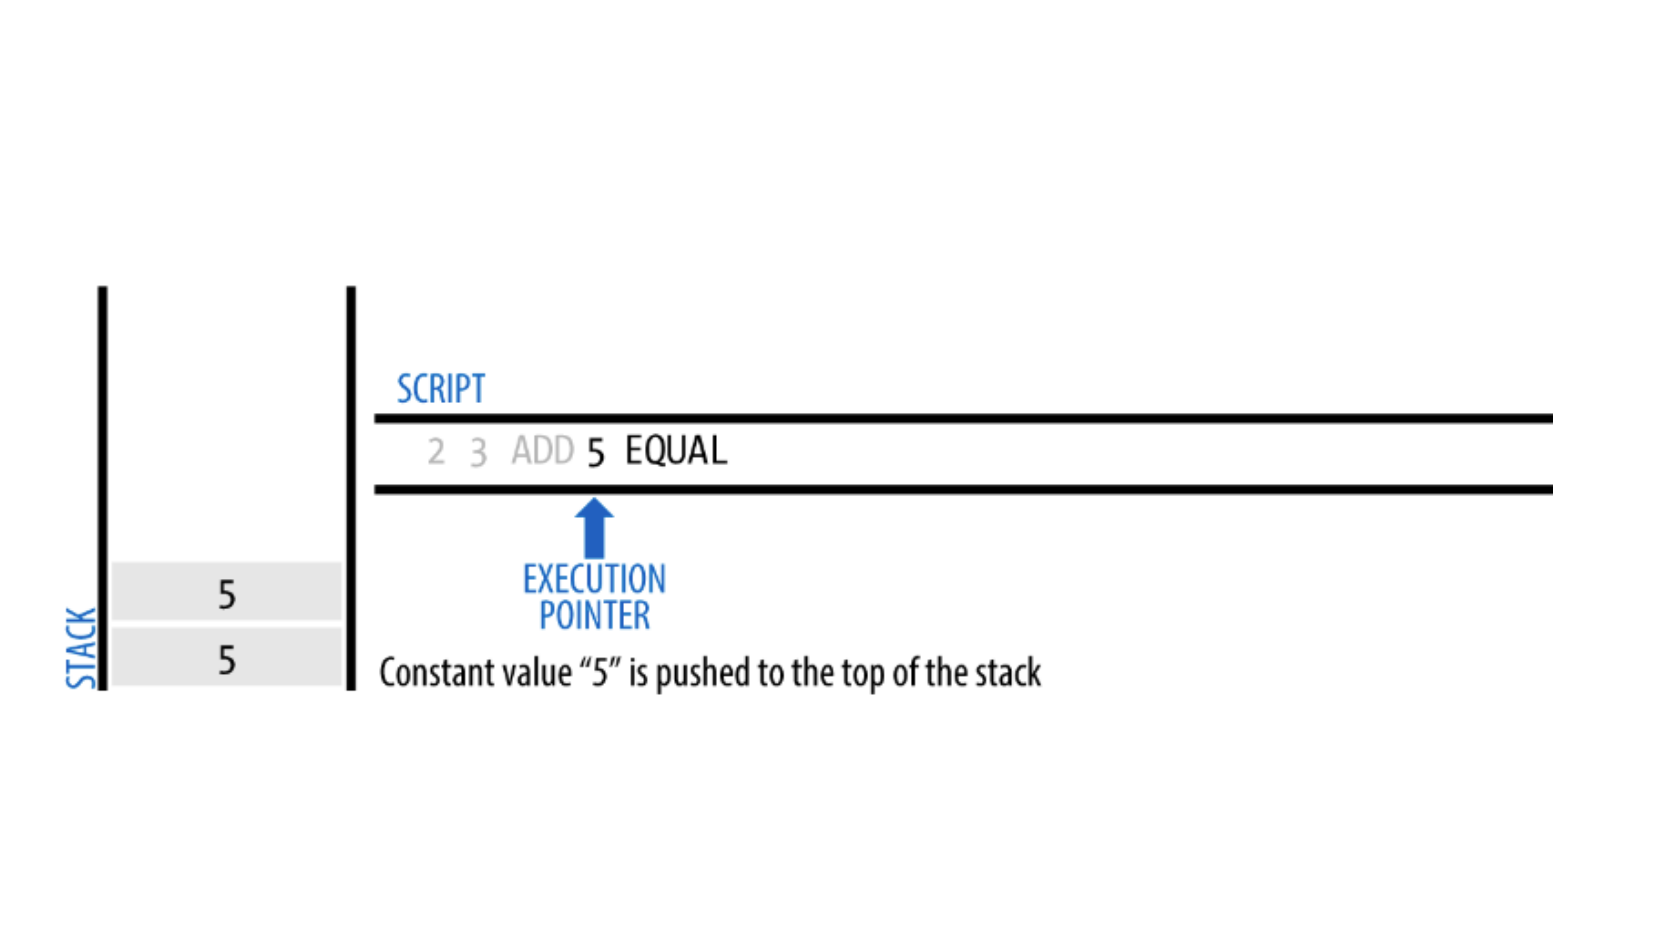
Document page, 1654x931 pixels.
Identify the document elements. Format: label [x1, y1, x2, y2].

picture [52, 268, 1553, 713]
